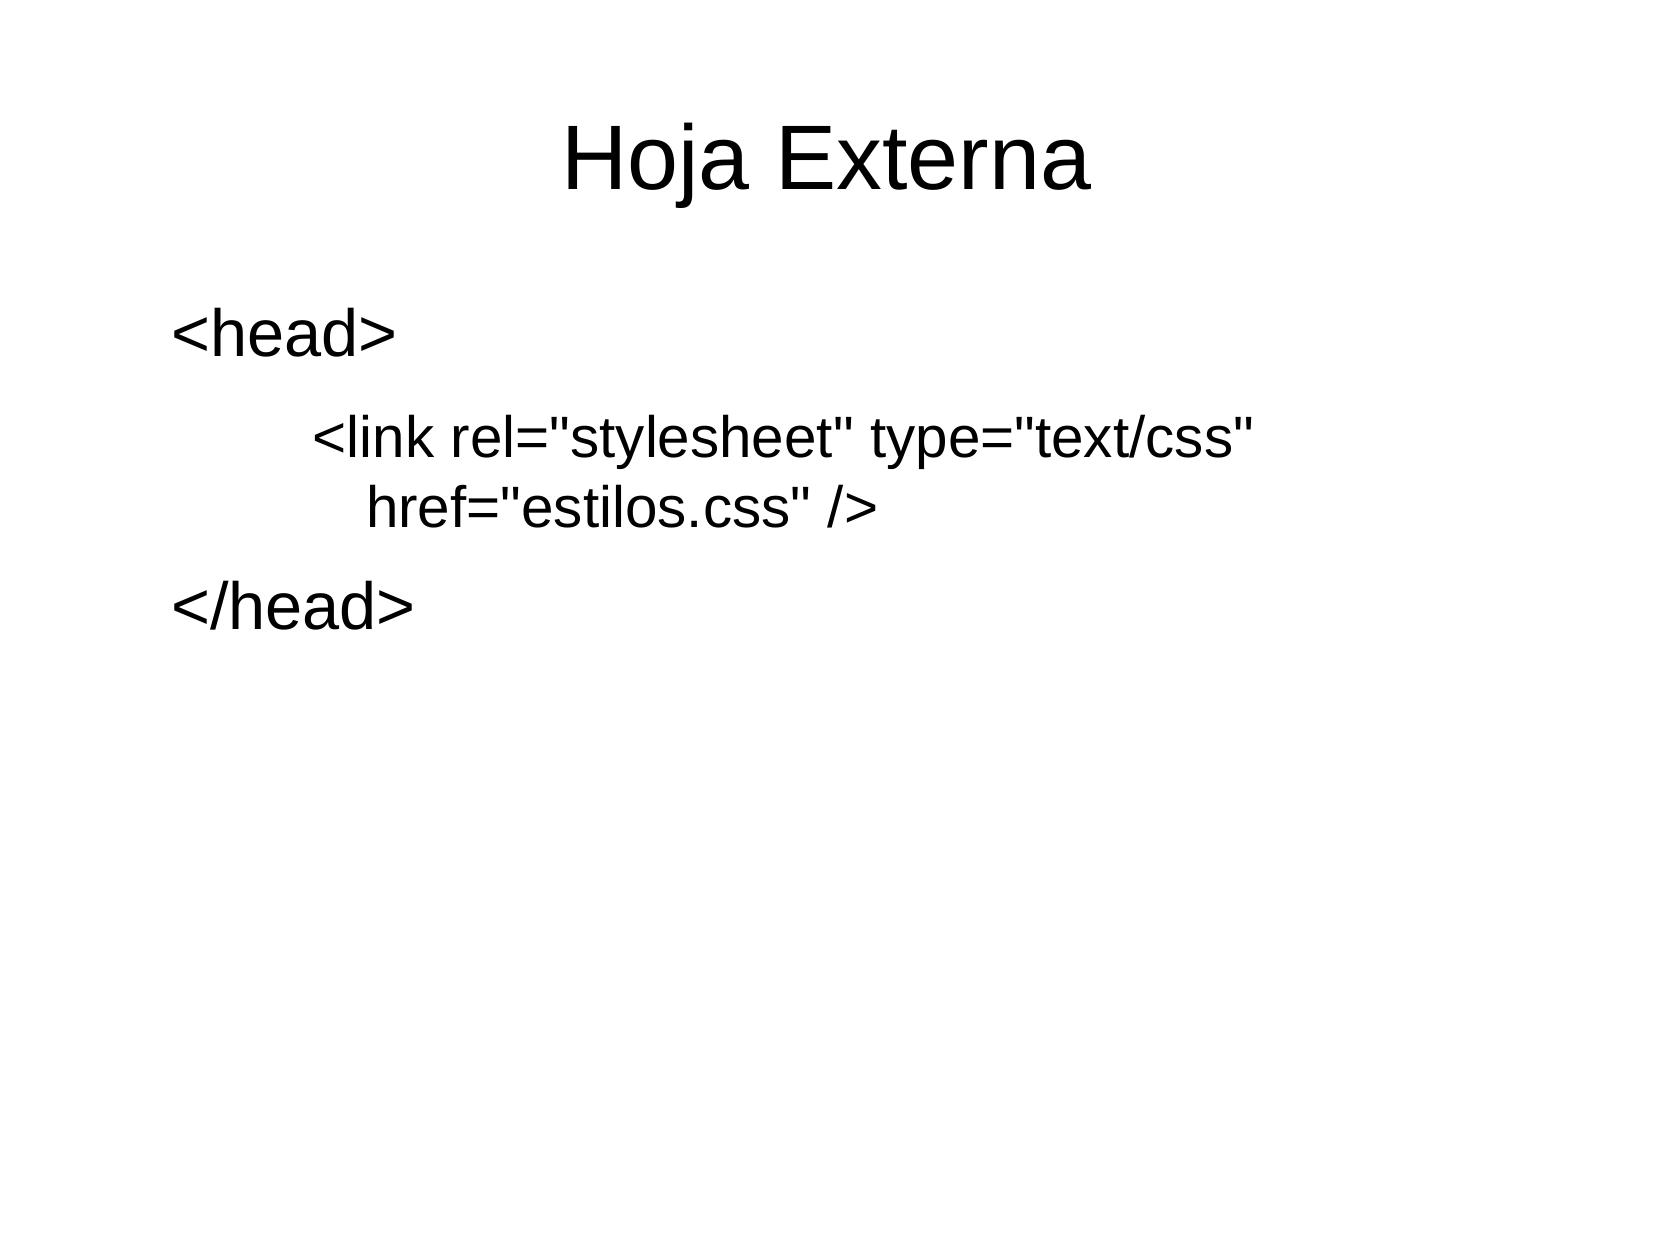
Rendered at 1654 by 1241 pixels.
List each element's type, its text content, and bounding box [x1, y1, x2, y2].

list <head> <link rel="stylesheet" type="text/css" href="estilos.css" /> </head> [82, 290, 1538, 1010]
title Hoja Externa [82, 49, 1571, 257]
